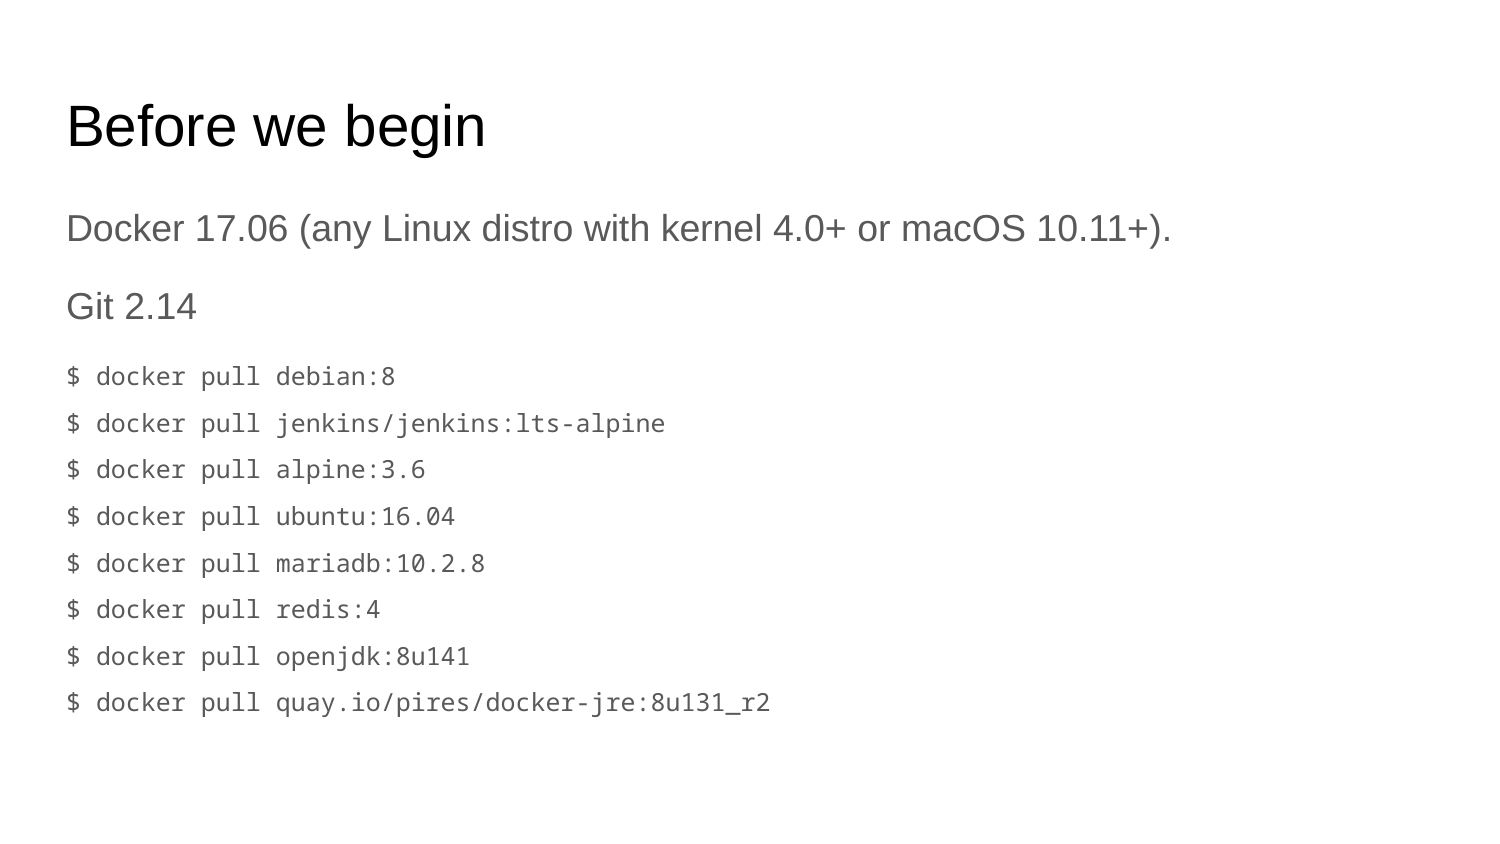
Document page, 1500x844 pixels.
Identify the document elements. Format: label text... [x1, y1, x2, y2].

list Docker 17.06 (any Linux distro with kernel 4.0+ or macOS 10.11+). Git 2.14 $ docker pull debian:8 $ docker pull jenkins/jenkins:lts-alpine $ docker pull alpine:3.6 $ docker pull ubuntu:16.04 $ docker pull mariadb:10.2.8 $ docker pull redis:4 $ docker pull openjdk:8u141 $ docker pull quay.io/pires/docker-jre:8u131_r2 [51, 189, 1449, 750]
title Before we begin [51, 72, 1449, 167]
